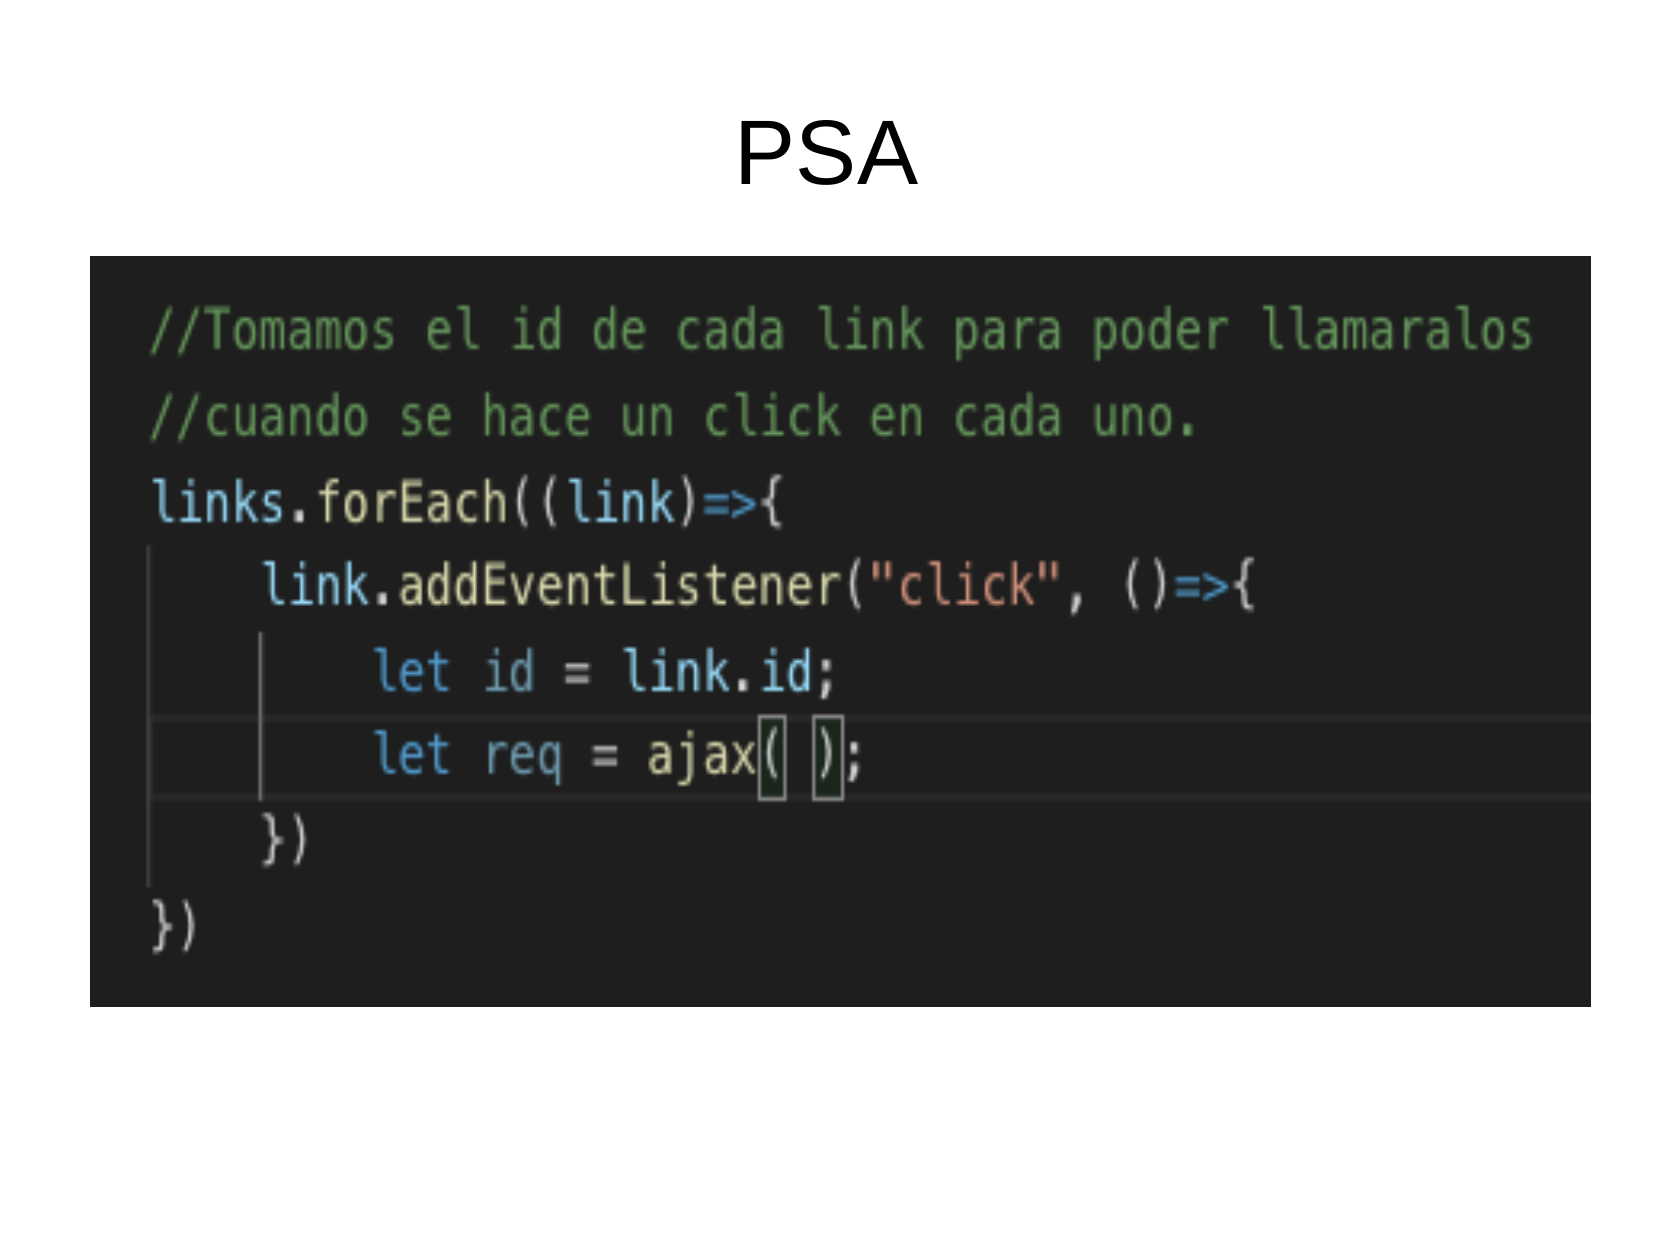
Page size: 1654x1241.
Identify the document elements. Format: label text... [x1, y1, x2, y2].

title PSA [82, 49, 1571, 257]
picture [90, 256, 1591, 1007]
